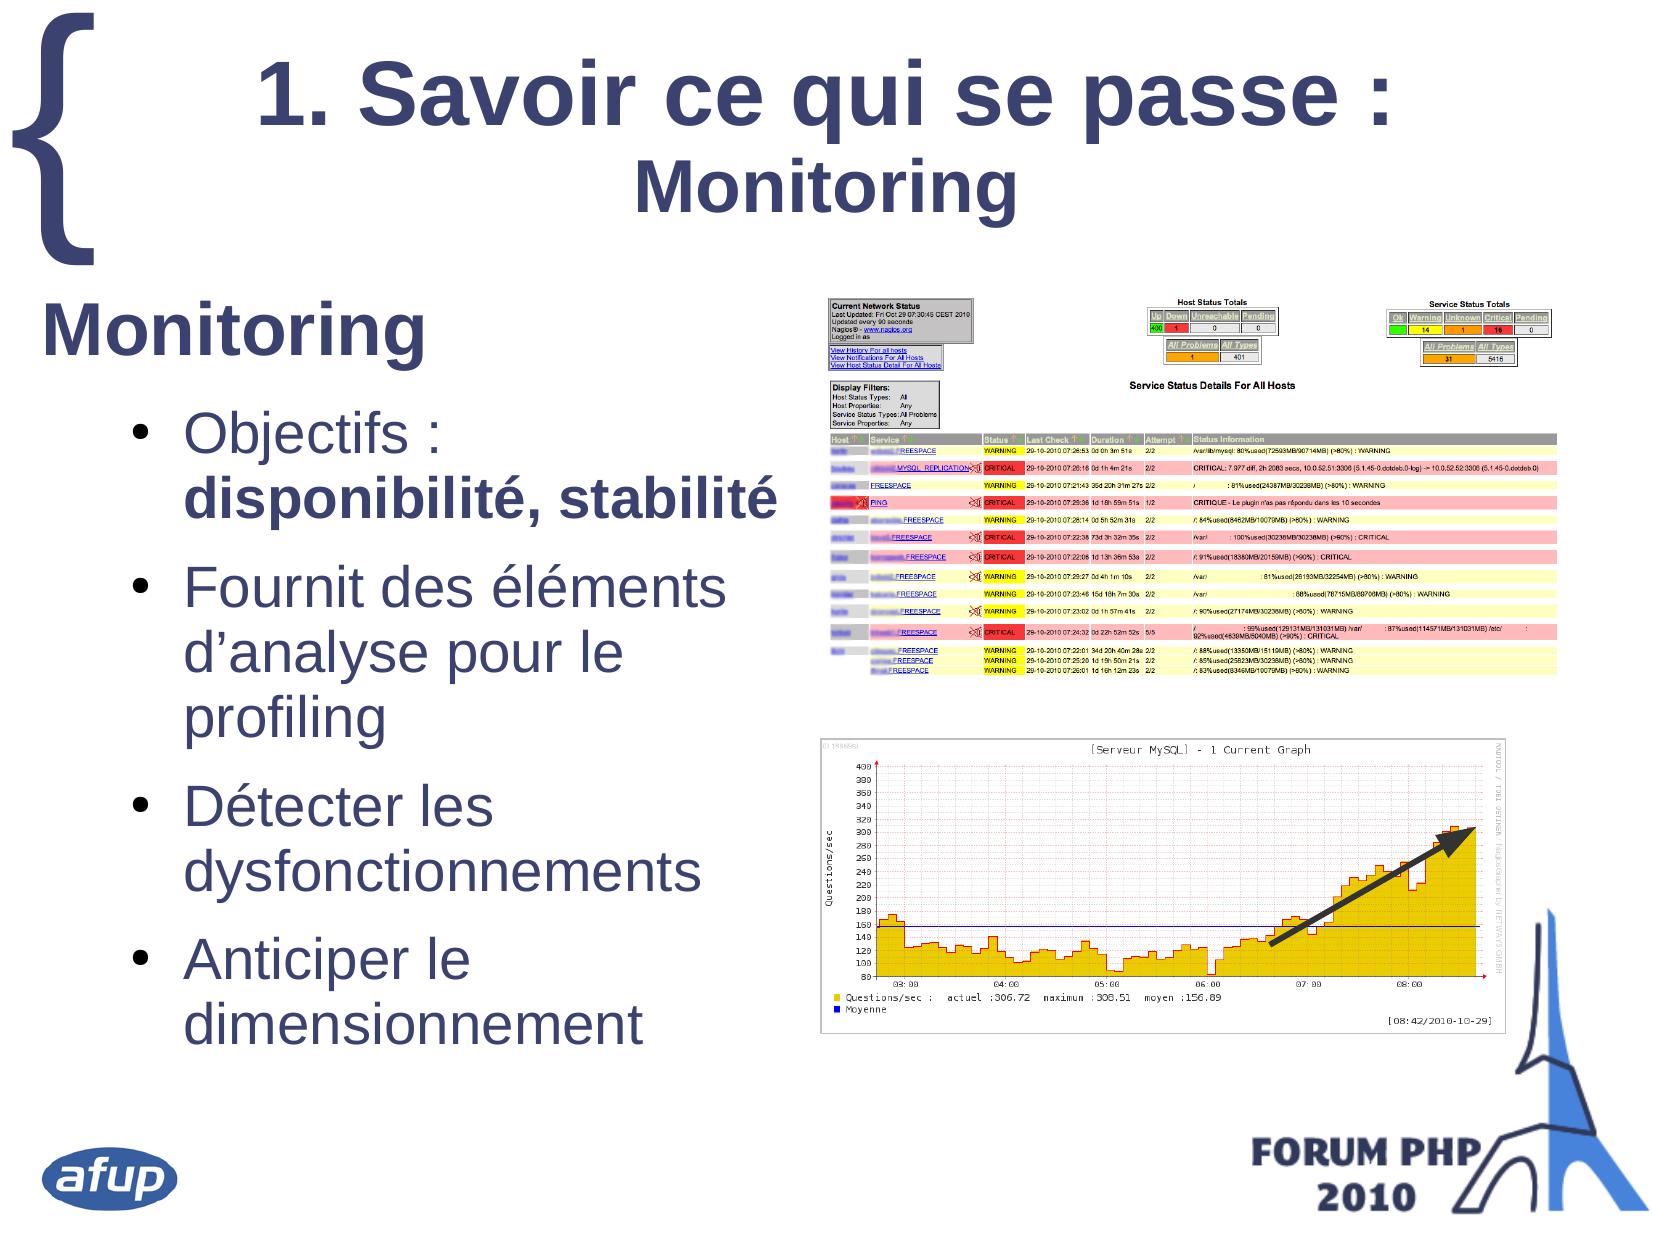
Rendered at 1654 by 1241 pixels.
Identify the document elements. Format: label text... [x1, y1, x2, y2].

list Monitoring Objectifs : disponibilité, stabilité Fournit des éléments d’analyse pour le profiling Détecter les dysfonctionnements Anticiper le dimensionnement [41, 287, 798, 1106]
picture [826, 295, 1557, 680]
picture [820, 738, 1650, 1241]
picture [41, 1146, 178, 1211]
title 1. Savoir ce qui se passe : Monitoring [82, 31, 1571, 239]
